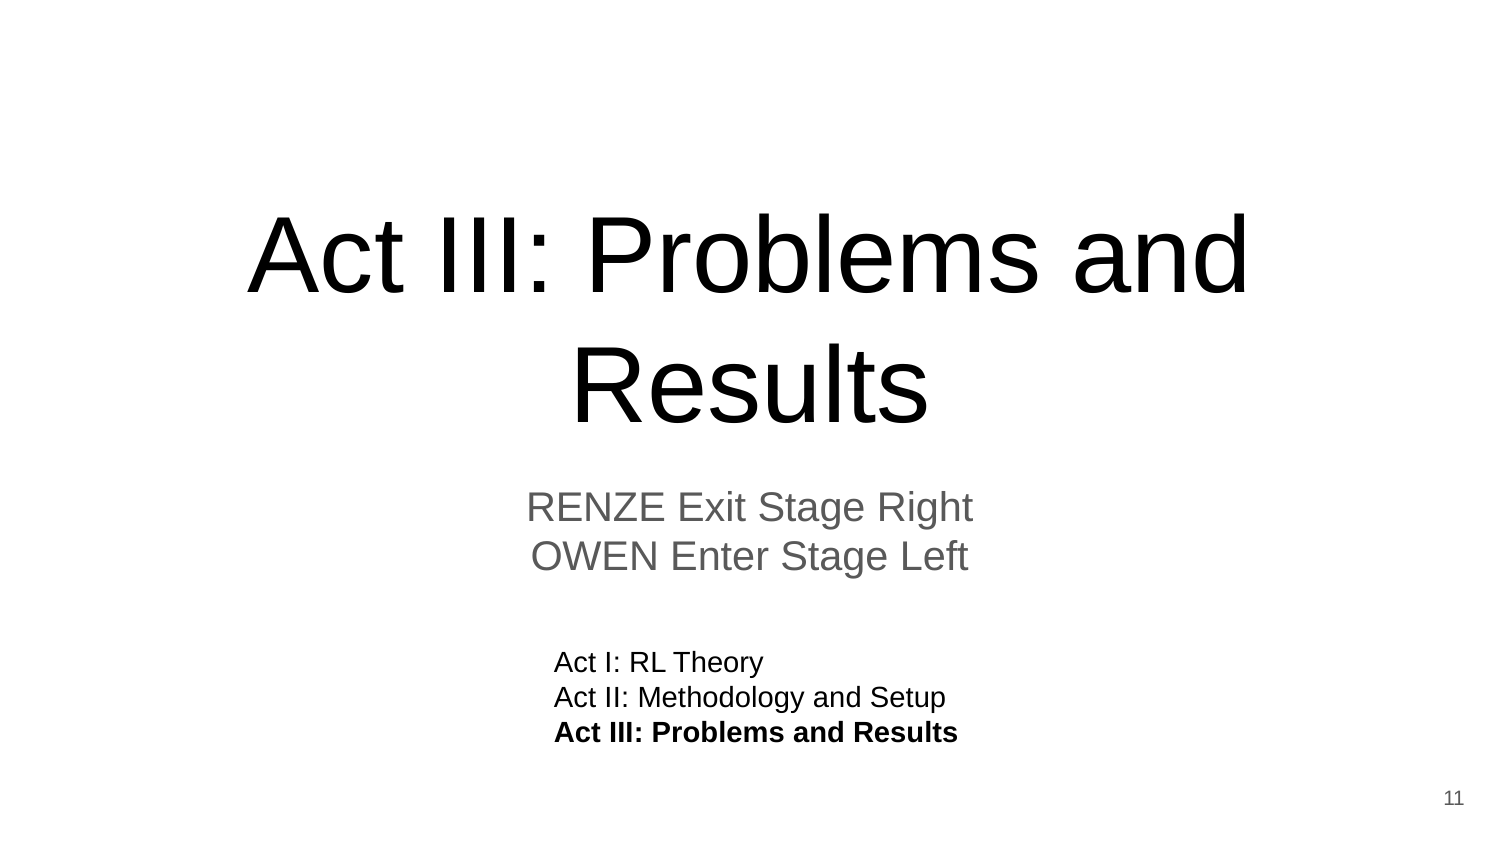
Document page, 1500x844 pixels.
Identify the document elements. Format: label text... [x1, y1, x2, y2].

text_box Act I: RL Theory Act II: Methodology and Setup Act III: Problems and Results [538, 628, 1010, 764]
subtitle RENZE Exit Stage Right OWEN Enter Stage Left [51, 464, 1449, 595]
title Act III: Problems and Results [51, 122, 1449, 459]
slide_number <number> [1389, 764, 1480, 830]
